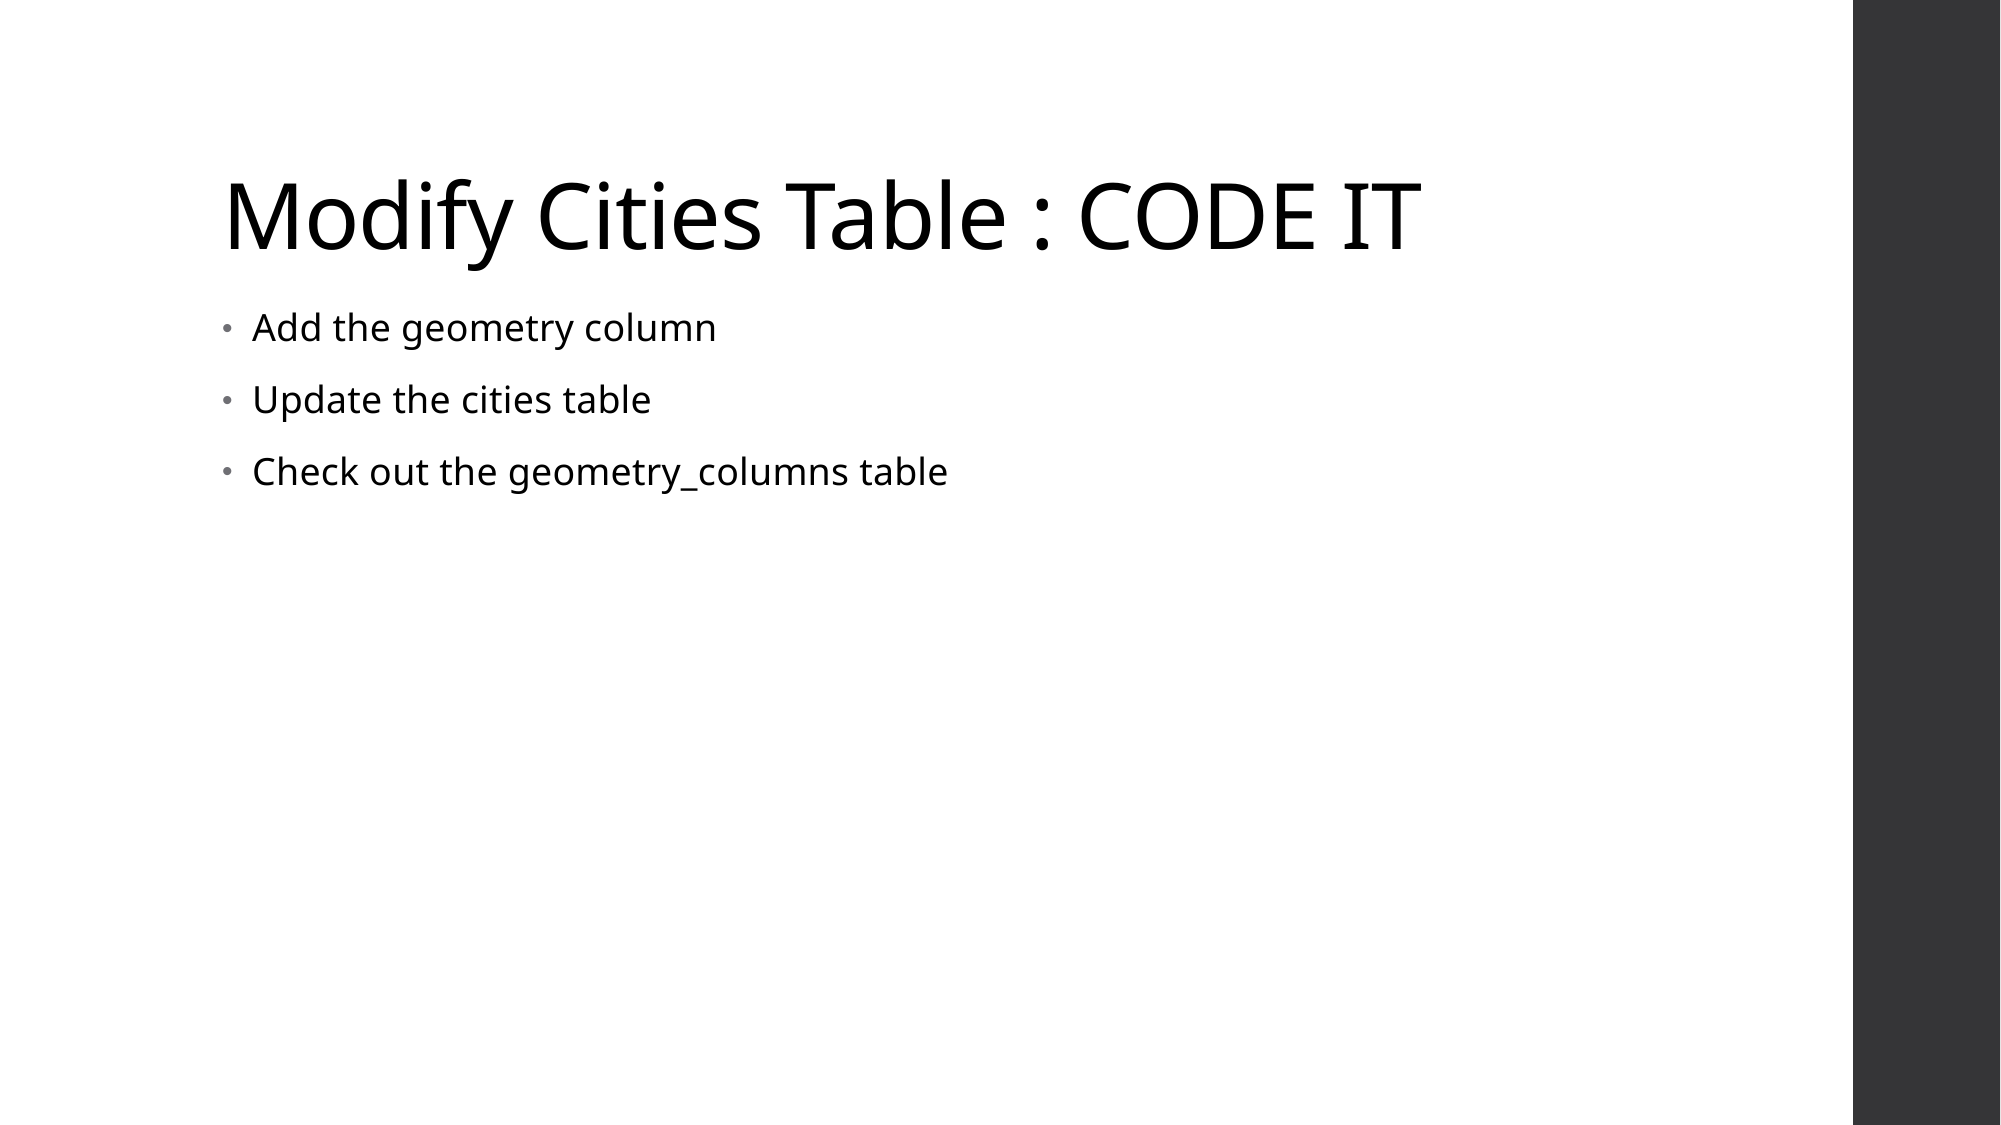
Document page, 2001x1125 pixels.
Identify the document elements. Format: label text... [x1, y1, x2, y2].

list Add the geometry column Update the cities table Check out the geometry_columns table [206, 299, 1617, 1014]
title Modify Cities Table : CODE IT [206, 60, 1797, 278]
